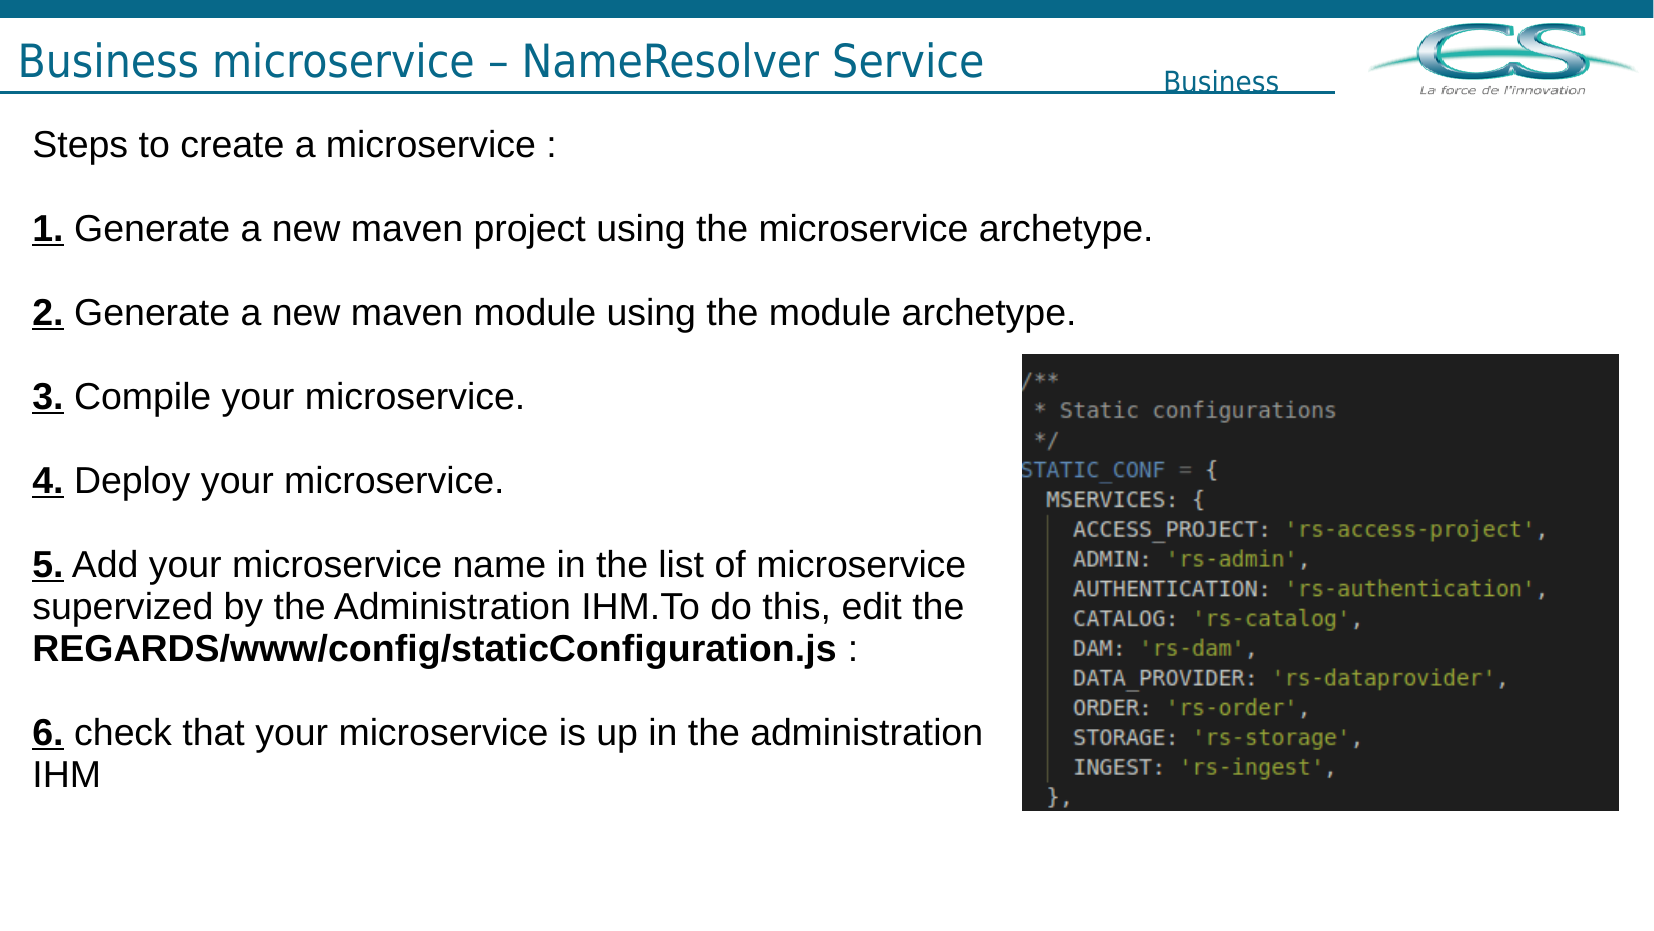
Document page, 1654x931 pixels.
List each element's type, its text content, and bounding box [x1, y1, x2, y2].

text_box Steps to create a microservice : 1. Generate a new maven project using the microservice archetype. 2. Generate a new maven module using the module archetype. 3. Compile your microservice. 4. Deploy your microservice. 5. Add your microservice name in the list of microservice supervized by the Administration IHM.To do this, edit the REGARDS/www/config/staticConfiguration.js : 6. check that your microservice is up in the administration IHM [17, 116, 1589, 888]
picture [1022, 354, 1619, 811]
title Business microservice – NameResolver Service [17, 34, 1368, 88]
text_box Business [1151, 53, 1347, 116]
subtitle [17, 132, 1630, 913]
picture [1368, 21, 1642, 96]
